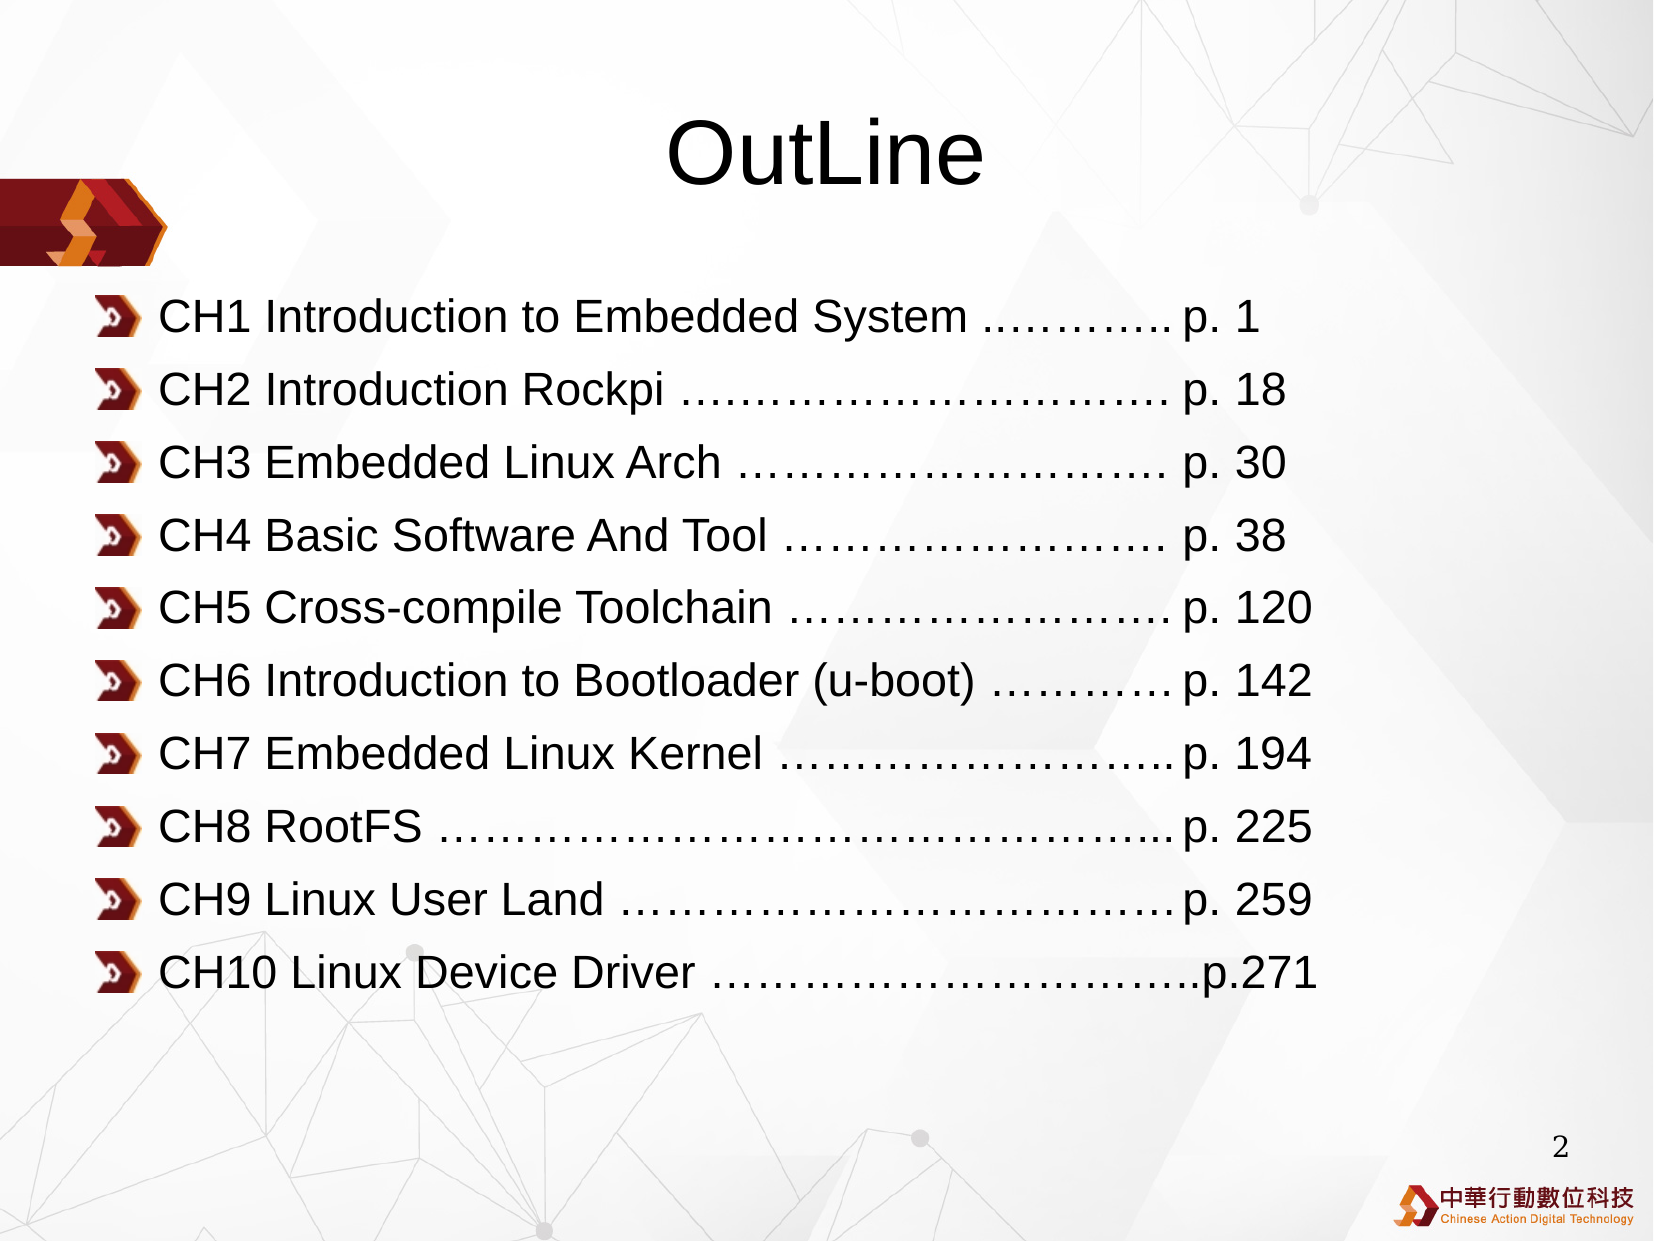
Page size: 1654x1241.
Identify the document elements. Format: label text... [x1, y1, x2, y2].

picture [0, 0, 1654, 1241]
list CH1 Introduction to Embedded System ..……….. p. 1 CH2 Introduction Rockpi ….………………………. p. 18 CH3 Embedded Linux Arch ………………………. p. 30 CH4 Basic Software And Tool ……………………. p. 38 CH5 Cross-compile Toolchain ……………………. p. 120 CH6 Introduction to Bootloader (u-boot) ………… p. 142 CH7 Embedded Linux Kernel …………………….. p. 194 CH8 RootFS ………………………………………... p. 225 CH9 Linux User Land ……………………………… p. 259 CH10 Linux Device Driver …………………………..p.271 [82, 290, 1538, 1010]
title OutLine [82, 49, 1571, 257]
